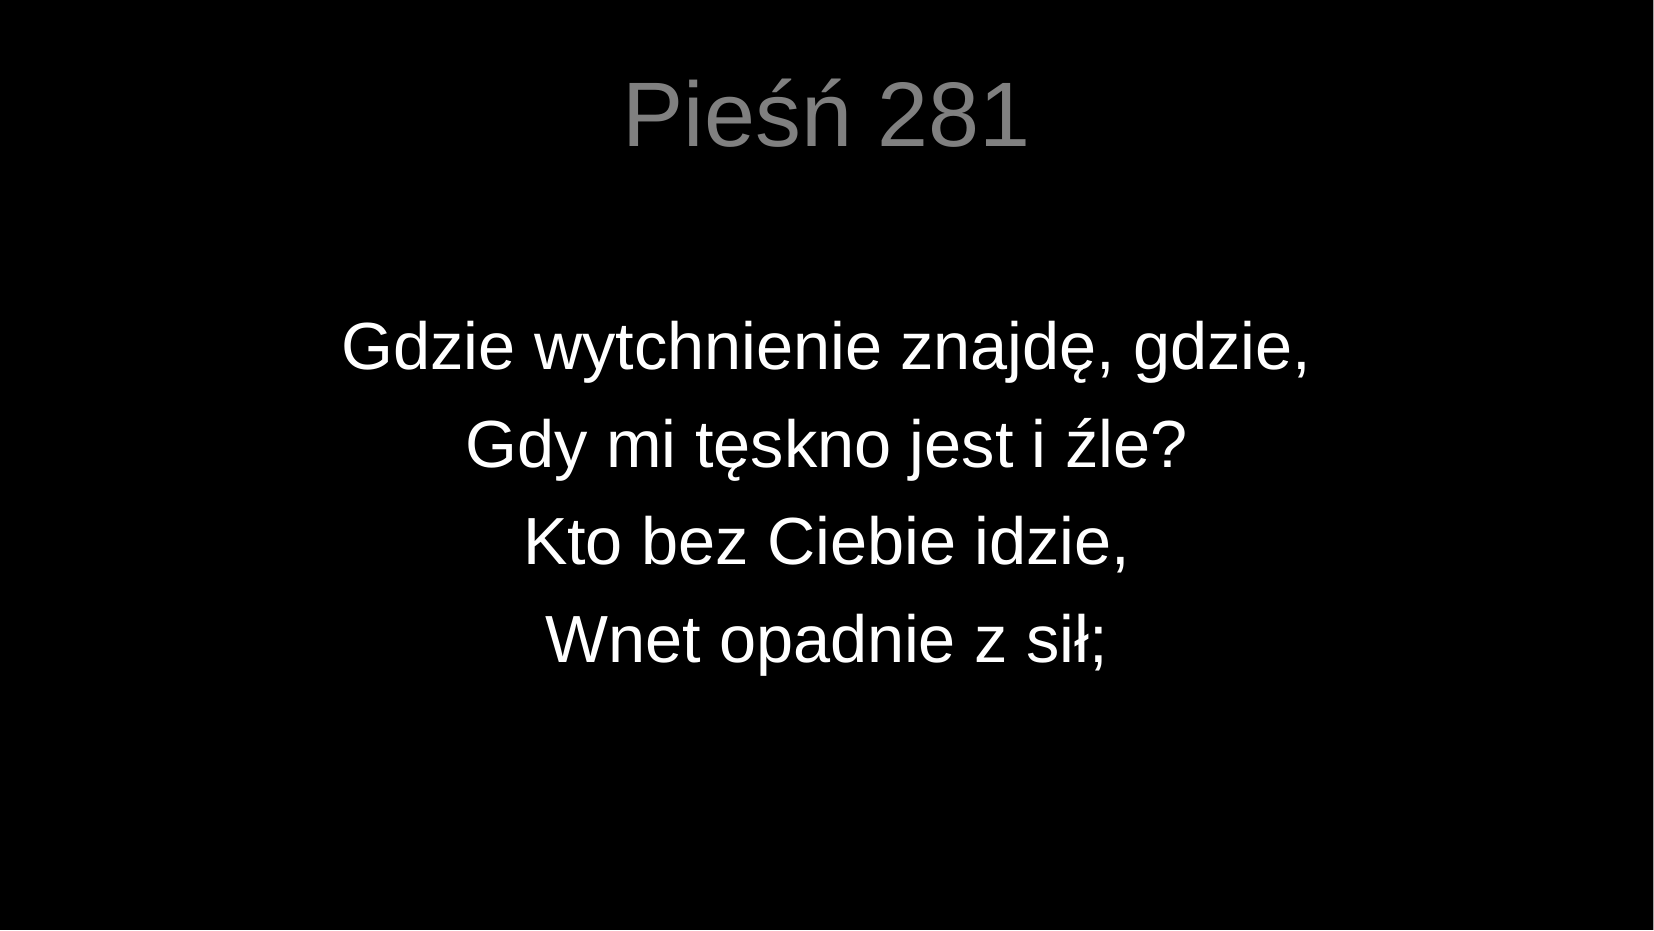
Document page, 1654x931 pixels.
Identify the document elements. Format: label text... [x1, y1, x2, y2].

subtitle Gdzie wytchnienie znajdę, gdzie, Gdy mi tęskno jest i źle? Kto bez Ciebie idzie, Wnet opadnie z sił; [82, 217, 1571, 757]
title Pieśń 281 [82, 37, 1571, 193]
